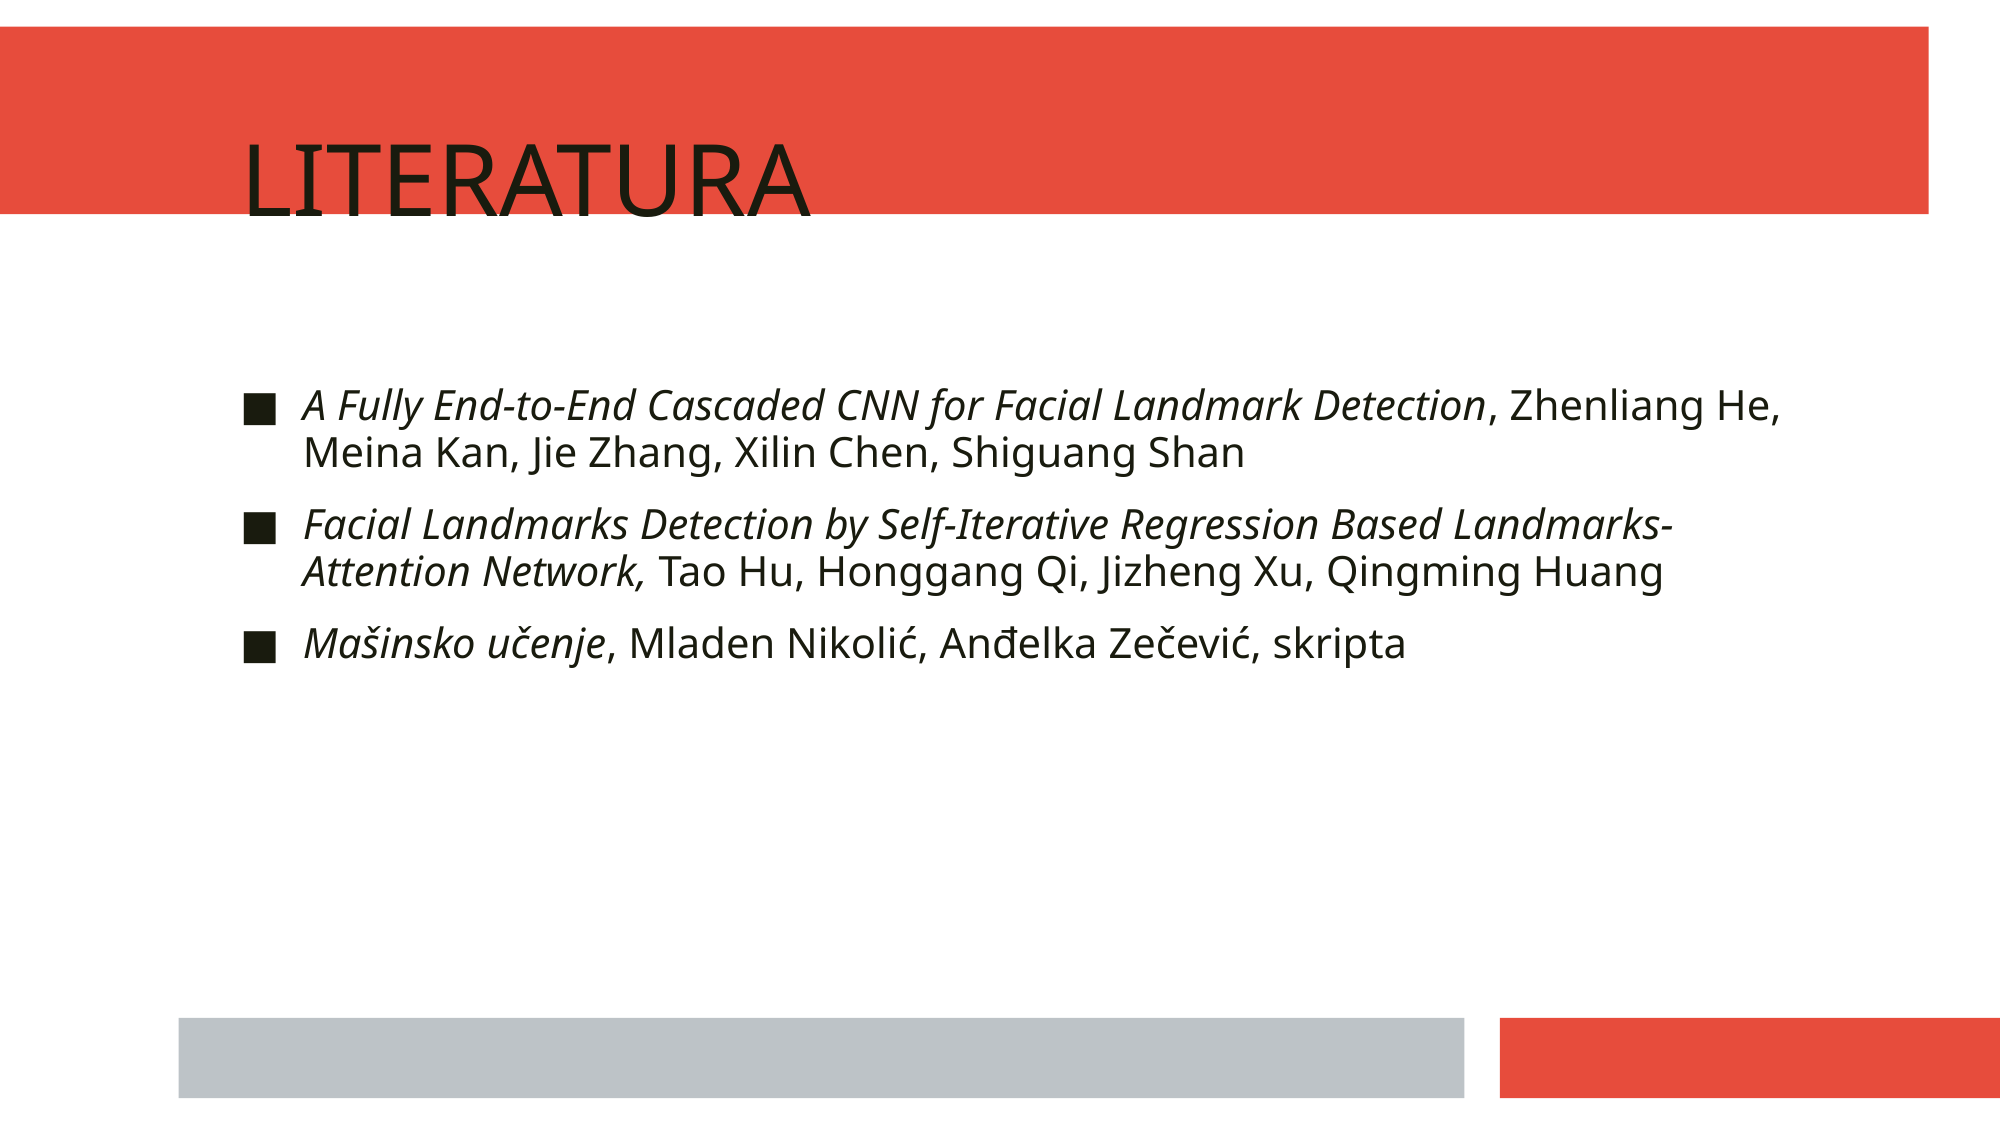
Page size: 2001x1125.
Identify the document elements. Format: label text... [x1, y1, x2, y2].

list A Fully End-to-End Cascaded CNN for Facial Landmark Detection, Zhenliang He, Meina Kan, Jie Zhang, Xilin Chen, Shiguang Shan Facial Landmarks Detection by Self-Iterative Regression Based Landmarks-Attention Network, Tao Hu, Honggang Qi, Jizheng Xu, Qingming Huang Mašinsko učenje, Mladen Nikolić, Anđelka Zečević, skripta [225, 375, 1800, 963]
title LITERATURA [225, 112, 1800, 357]
